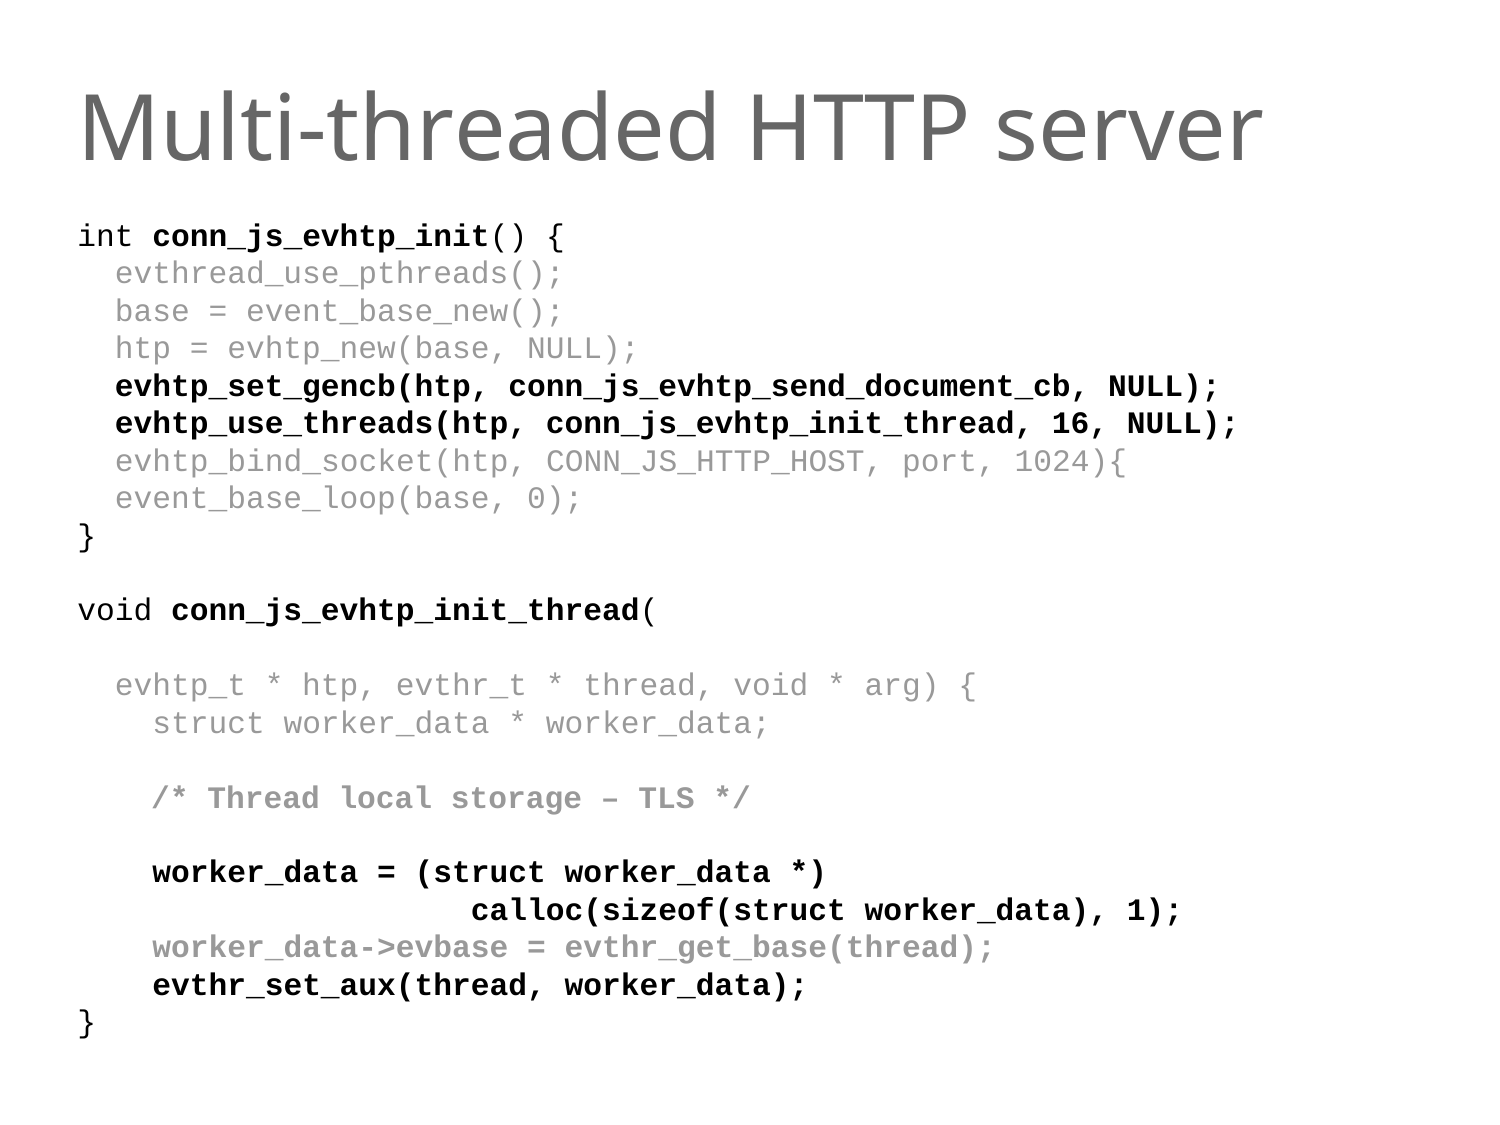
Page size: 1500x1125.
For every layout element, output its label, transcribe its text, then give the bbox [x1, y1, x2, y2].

text_box int conn_js_evhtp_init() { evthread_use_pthreads(); base = event_base_new(); htp = evhtp_new(base, NULL); evhtp_set_gencb(htp, conn_js_evhtp_send_document_cb, NULL); evhtp_use_threads(htp, conn_js_evhtp_init_thread, 16, NULL); evhtp_bind_socket(htp, CONN_JS_HTTP_HOST, port, 1024){ event_base_loop(base, 0); } void conn_js_evhtp_init_thread( evhtp_t * htp, evthr_t * thread, void * arg) { struct worker_data * worker_data; /* Thread local storage – TLS */ worker_data = (struct worker_data *) calloc(sizeof(struct worker_data), 1); worker_data->evbase = evthr_get_base(thread); evthr_set_aux(thread, worker_data); } [62, 207, 1438, 1063]
title Multi-threaded HTTP server [62, 0, 1438, 207]
